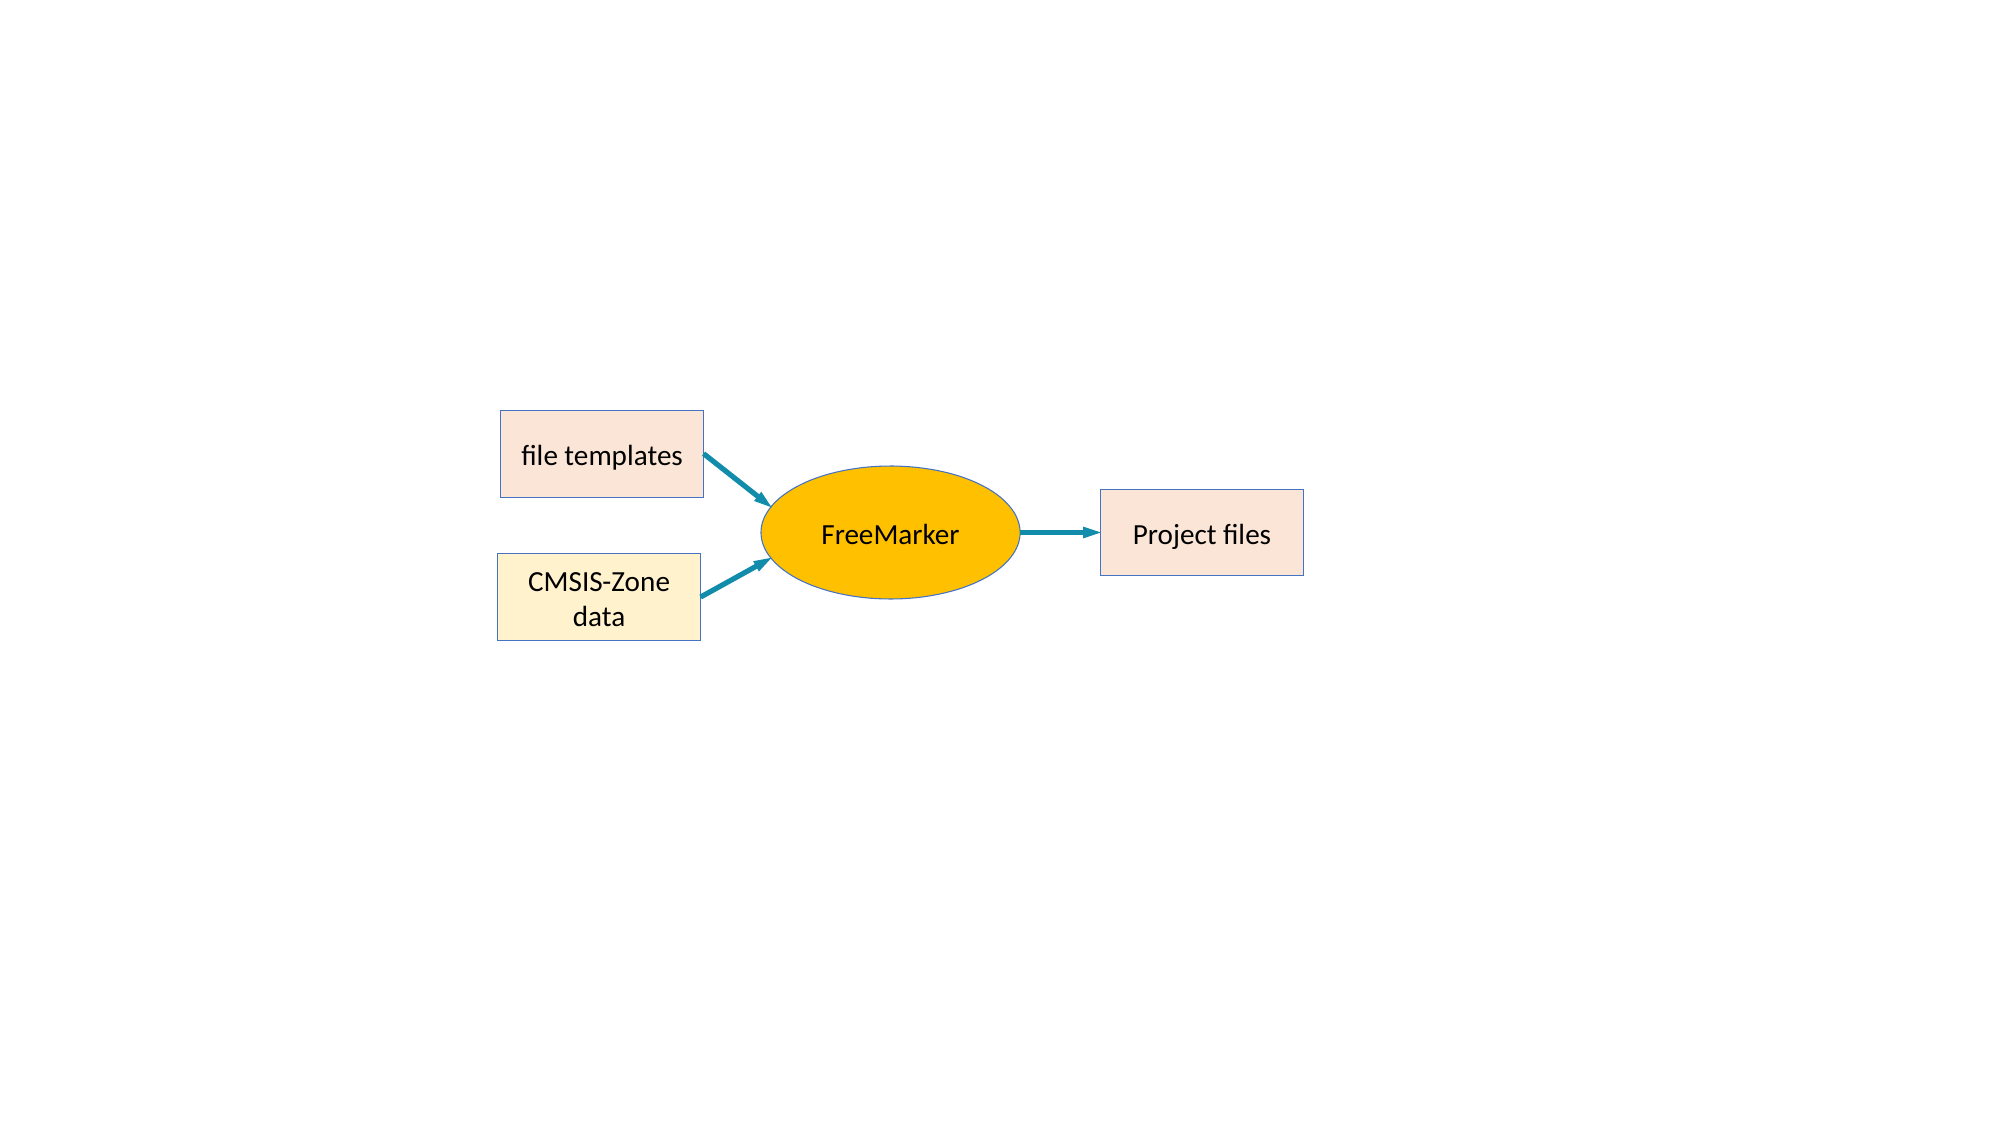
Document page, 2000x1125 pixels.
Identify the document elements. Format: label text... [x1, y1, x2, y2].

text_box file templates [501, 410, 704, 497]
text_box FreeMarker [760, 466, 1021, 599]
text_box CMSIS-Zone data [498, 554, 701, 641]
text_box Project files [1101, 489, 1304, 576]
